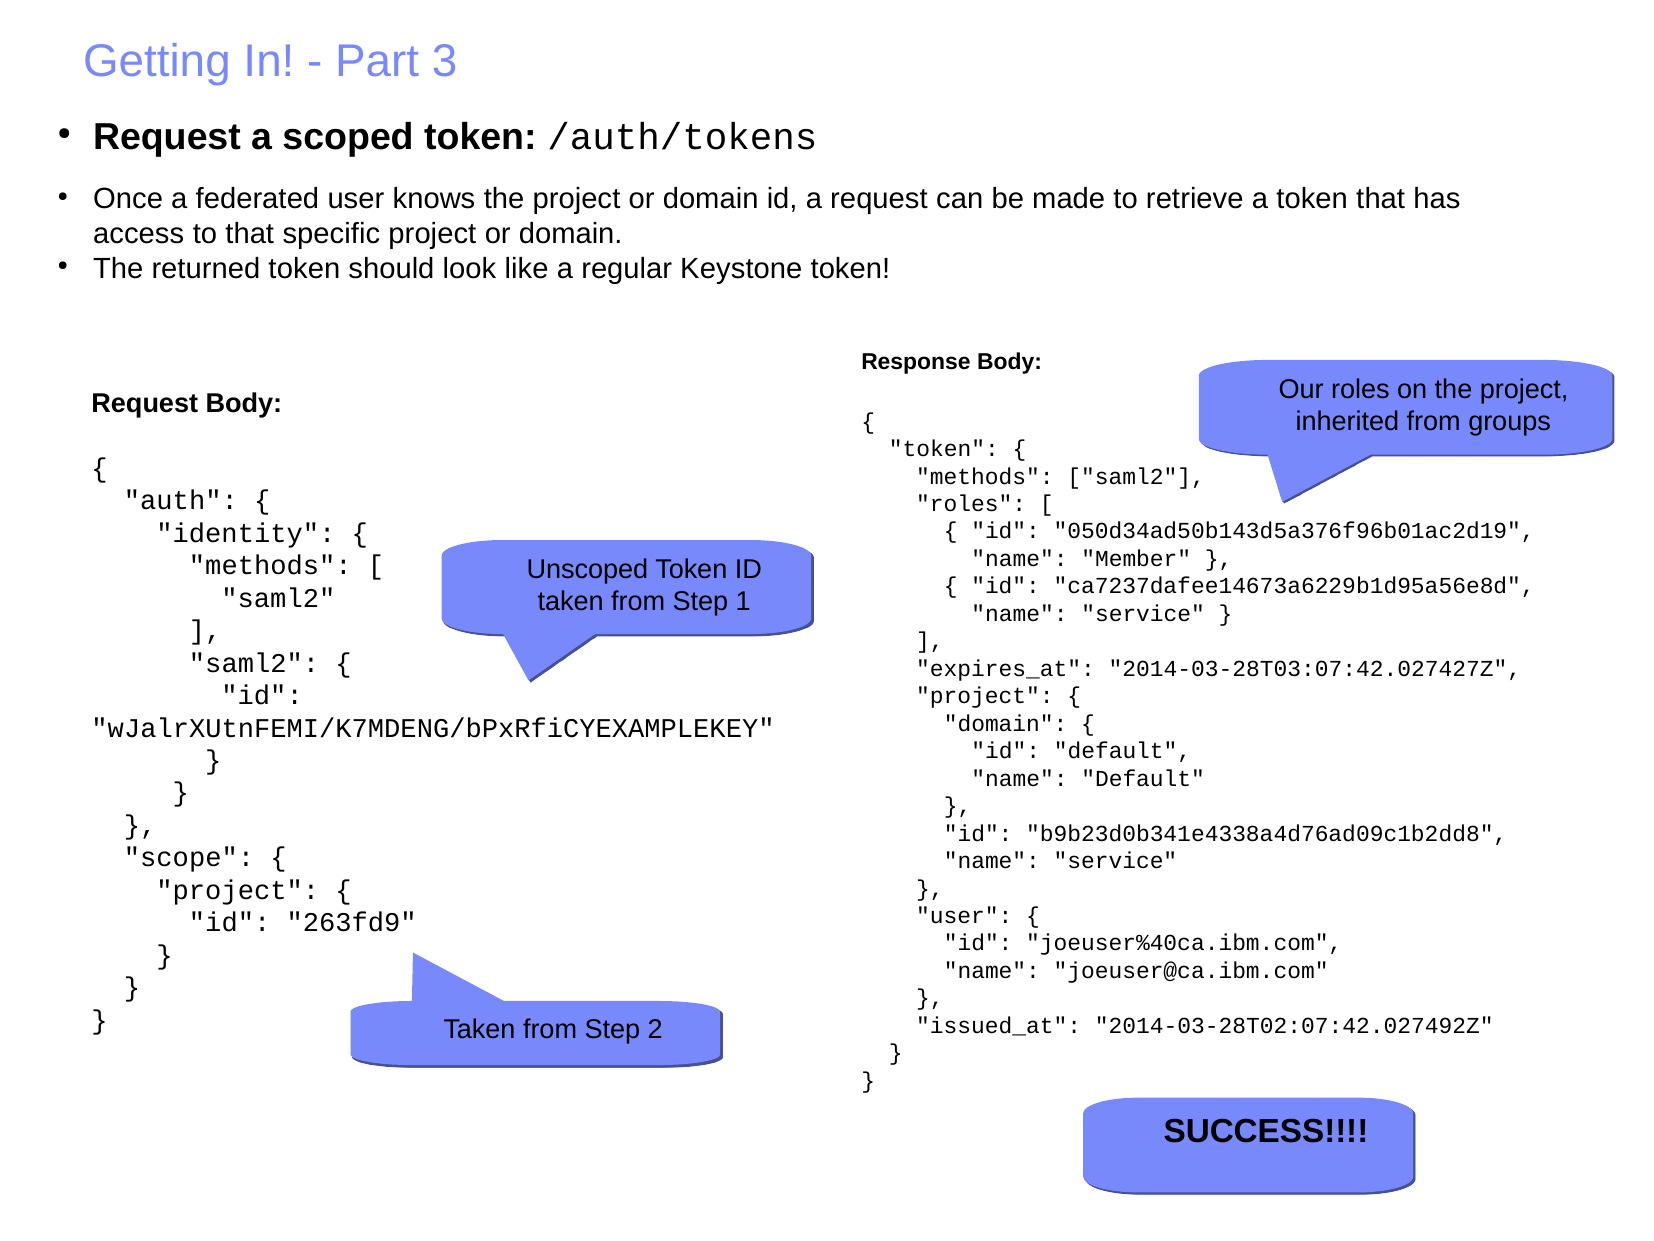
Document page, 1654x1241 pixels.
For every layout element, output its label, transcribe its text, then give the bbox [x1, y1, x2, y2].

text_box Taken from Step 2 [350, 952, 721, 1066]
text_box Response Body: { "token": { "methods": ["saml2"], "roles": [ { "id": "050d34ad50b143d5a376f96b01ac2d19", "name": "Member" }, { "id": "ca7237dafee14673a6229b1d95a56e8d", "name": "service" } ], "expires_at": "2014-03-28T03:07:42.027427Z", "project": { "domain": { "id": "default", "name": "Default" }, "id": "b9b23d0b341e4338a4d76ad09c1b2dd8", "name": "service" }, "user": { "id": "joeuser%40ca.ibm.com", "name": "joeuser@ca.ibm.com" }, "issued_at": "2014-03-28T02:07:42.027492Z" } } [811, 338, 1647, 1101]
text_box Once a federated user knows the project or domain id, a request can be made to retrieve a token that has access to that specific project or domain. The returned token should look like a regular Keystone token! [42, 171, 1571, 293]
text_box Our roles on the project, inherited from groups [1198, 359, 1613, 502]
text_box Request a scoped token: /auth/tokens [42, 104, 1613, 166]
text_box Unscoped Token ID taken from Step 1 [441, 540, 811, 681]
text_box Getting In! - Part 3 [32, 29, 1604, 102]
text_box Request Body: { "auth": { "identity": { "methods": [ "saml2" ], "saml2": { "id": "wJalrXUtnFEMI/K7MDENG/bPxRfiCYEXAMPLEKEY" } } }, "scope": { "project": { "id": "263fd9" } } } [41, 377, 811, 1043]
text_box SUCCESS!!!! [1083, 1097, 1414, 1193]
